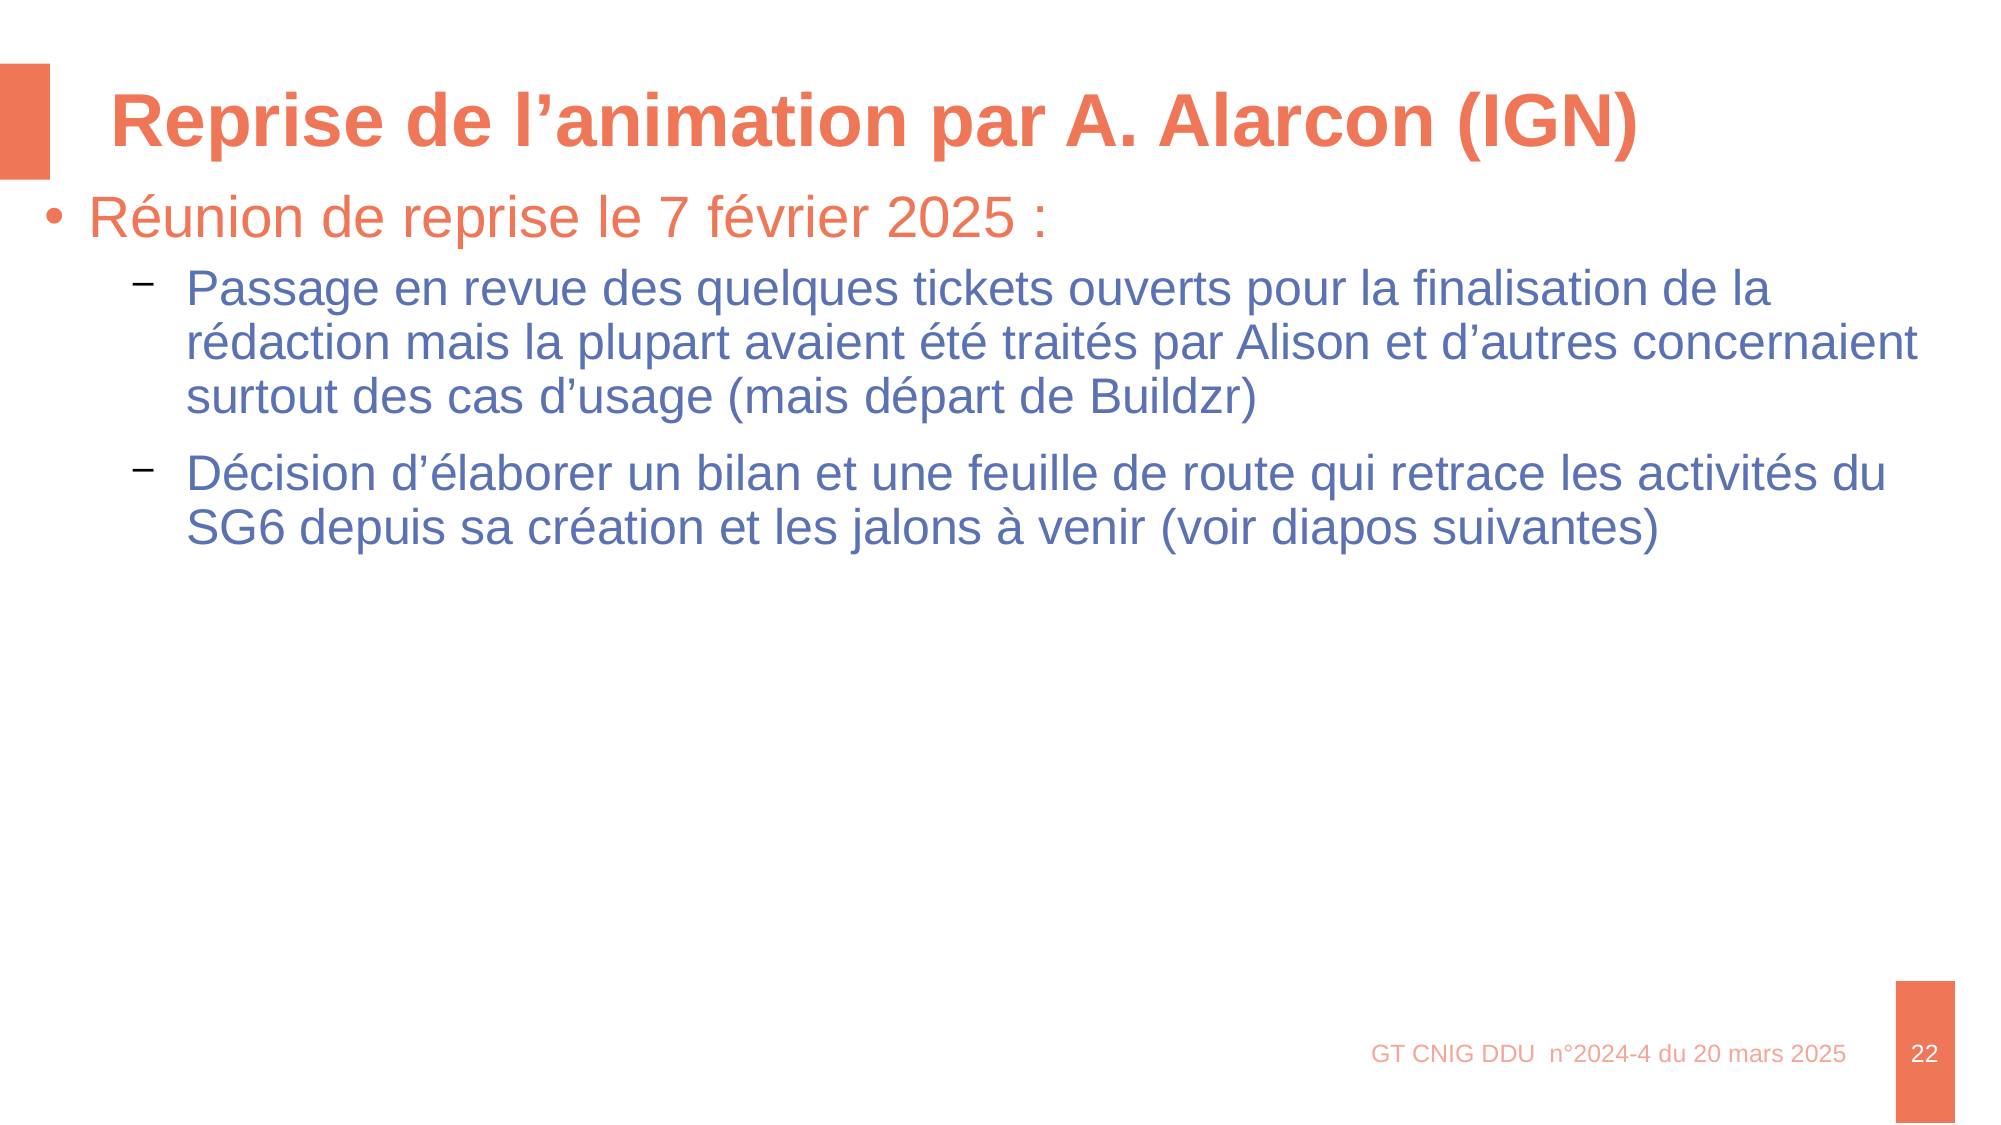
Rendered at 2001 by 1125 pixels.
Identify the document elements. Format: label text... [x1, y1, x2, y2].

list Réunion de reprise le 7 février 2025 : Passage en revue des quelques tickets ouverts pour la finalisation de la rédaction mais la plupart avaient été traités par Alison et d’autres concernaient surtout des cas d’usage (mais départ de Buildzr) Décision d’élaborer un bilan et une feuille de route qui retrace les activités du SG6 depuis sa création et les jalons à venir (voir diapos suivantes) [29, 179, 2000, 1004]
title Reprise de l’animation par A. Alarcon (IGN) [74, 70, 1979, 174]
